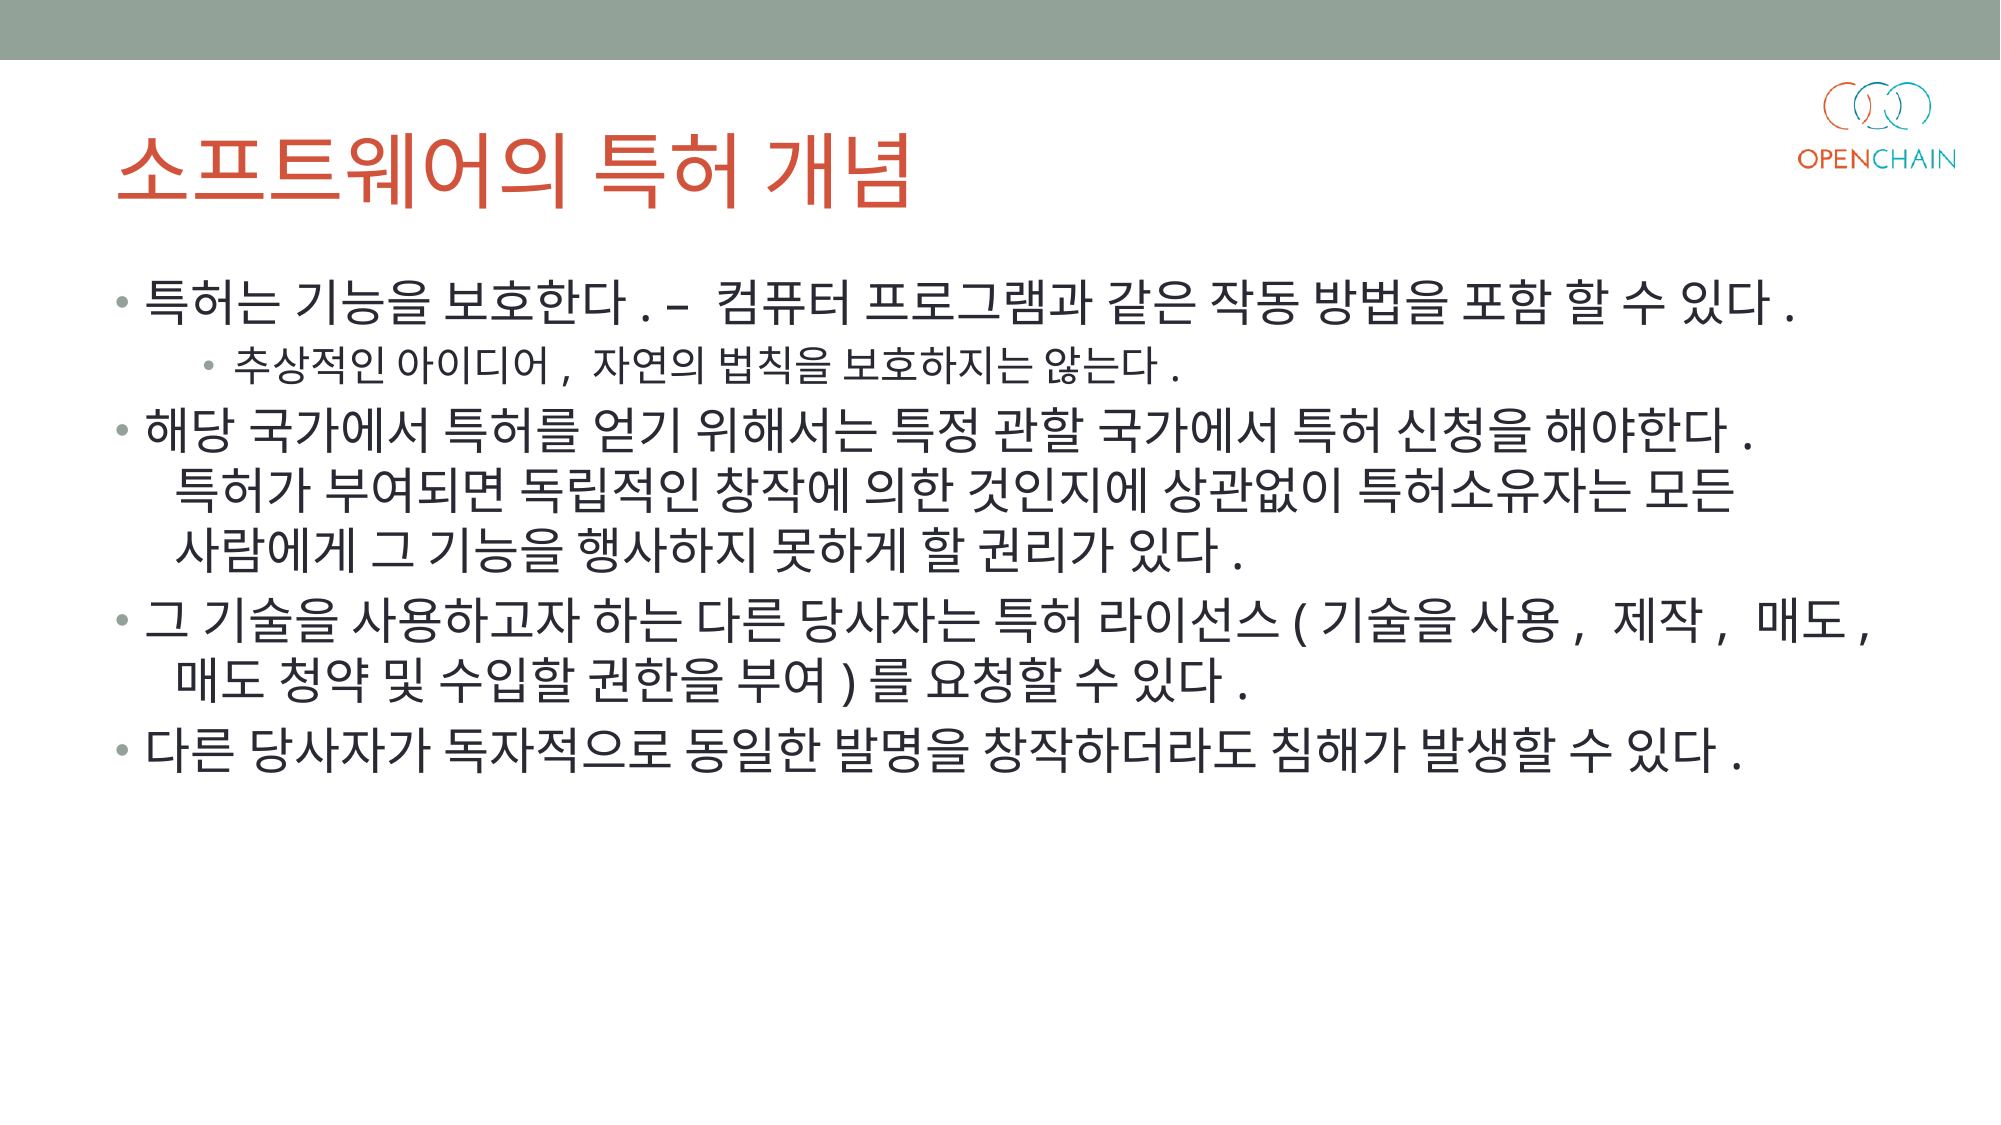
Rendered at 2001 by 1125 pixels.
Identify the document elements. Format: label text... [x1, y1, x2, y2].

list 특허는 기능을 보호한다. – 컴퓨터 프로그램과 같은 작동 방법을 포함 할 수 있다. 추상적인 아이디어, 자연의 법칙을 보호하지는 않는다. 해당 국가에서 특허를 얻기 위해서는 특정 관할 국가에서 특허 신청을 해야한다. 특허가 부여되면 독립적인 창작에 의한 것인지에 상관없이 특허소유자는 모든 사람에게 그 기능을 행사하지 못하게 할 권리가 있다. 그 기술을 사용하고자 하는 다른 당사자는 특허 라이선스(기술을 사용, 제작, 매도, 매도 청약 및 수입할 권한을 부여)를 요청할 수 있다. 다른 당사자가 독자적으로 동일한 발명을 창작하더라도 침해가 발생할 수 있다. [99, 263, 1900, 1064]
title 소프트웨어의 특허 개념 [99, 87, 1900, 251]
